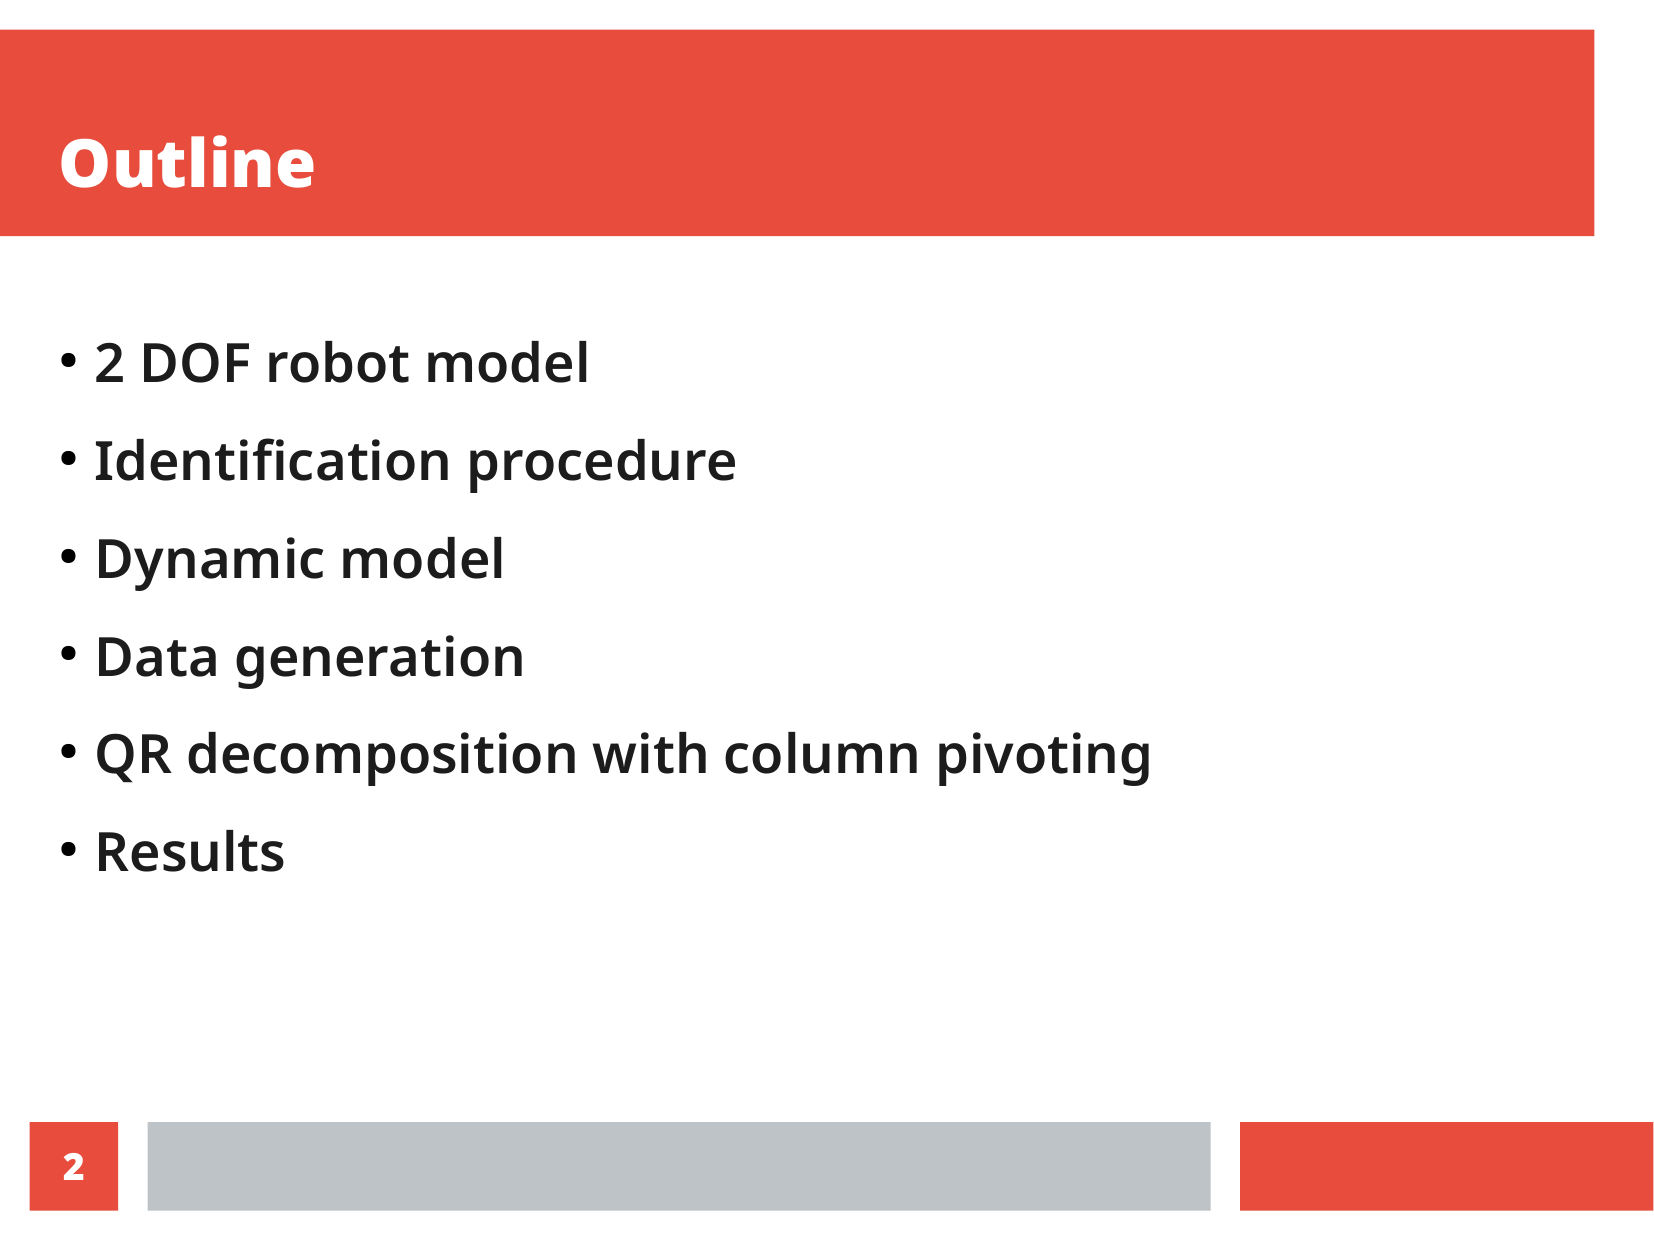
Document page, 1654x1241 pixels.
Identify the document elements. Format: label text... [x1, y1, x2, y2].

list 2 DOF robot model Identification procedure Dynamic model Data generation QR decomposition with column pivoting Results [59, 324, 1565, 1093]
title Outline [59, 59, 1595, 207]
